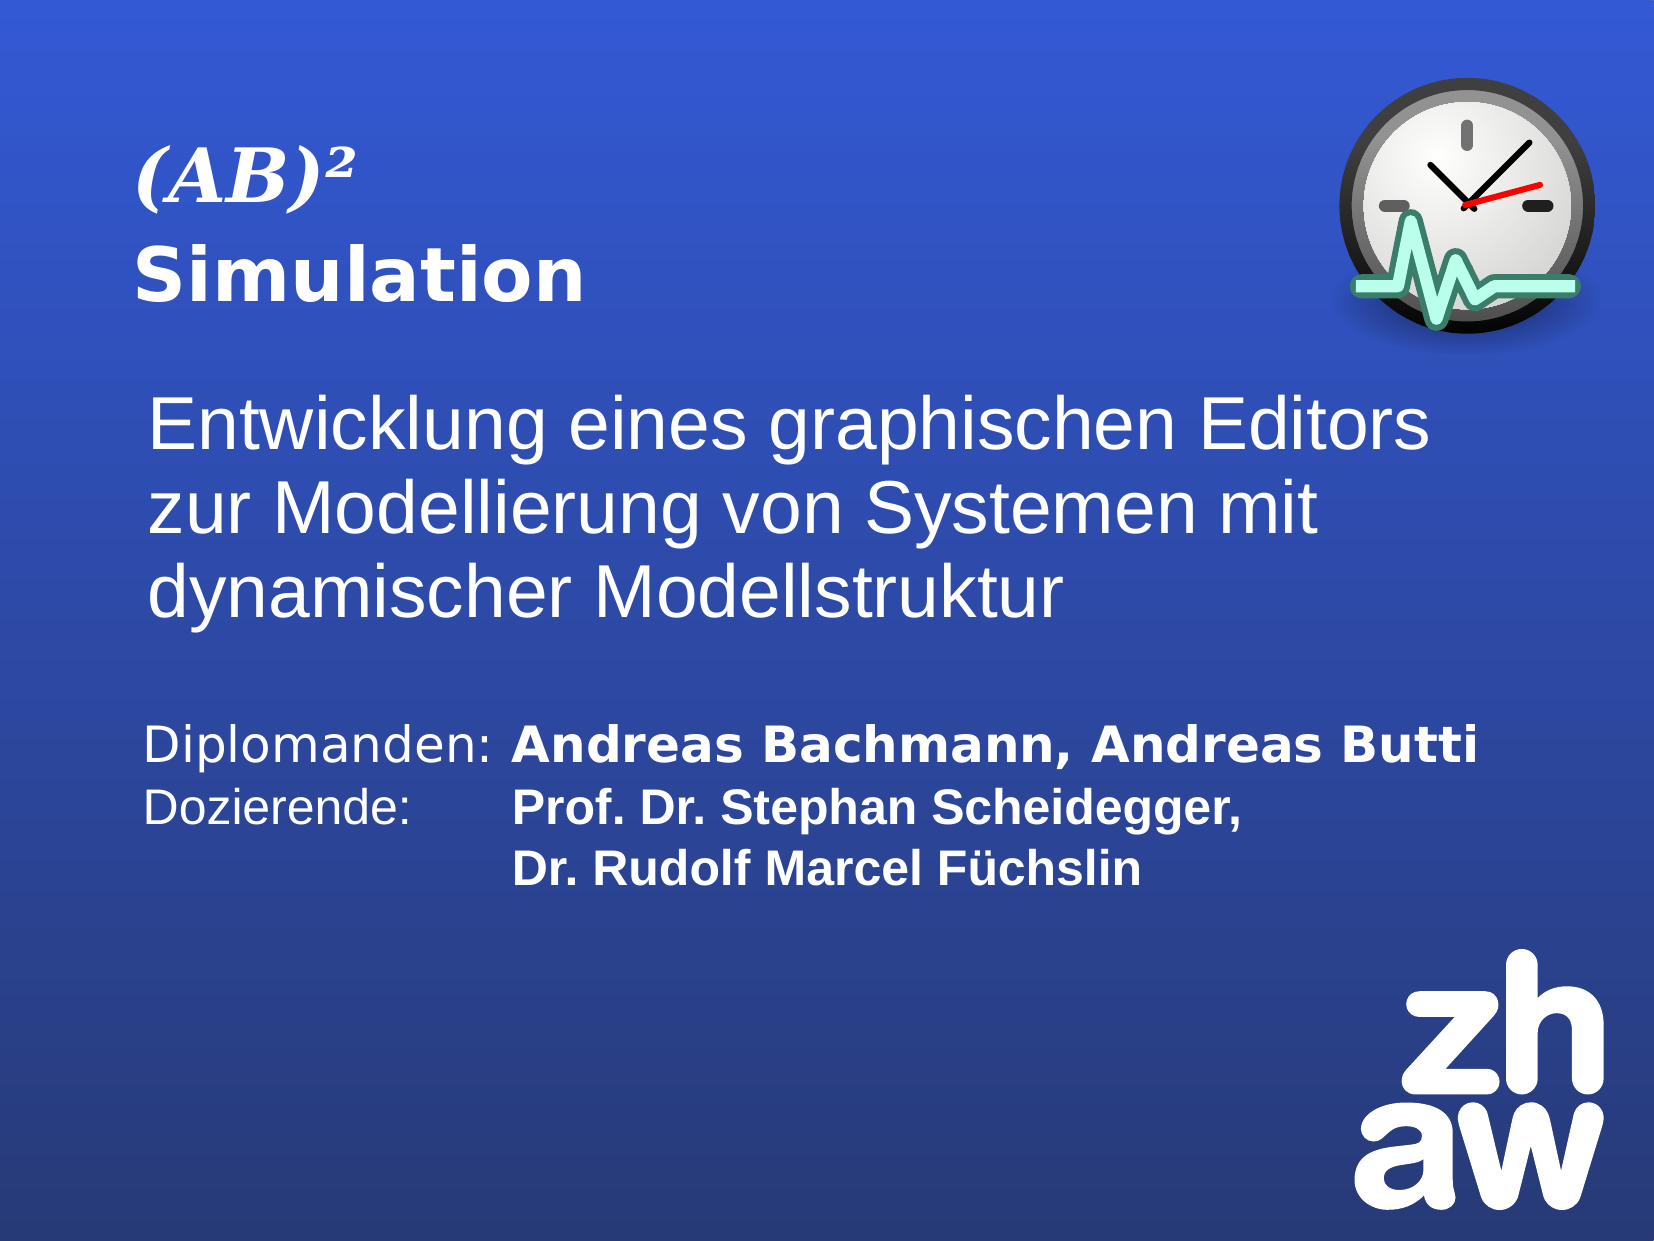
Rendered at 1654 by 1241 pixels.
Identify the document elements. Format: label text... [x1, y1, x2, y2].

text_box Simulation [118, 224, 827, 327]
picture [1353, 1075, 1605, 1211]
text_box Diplomanden: Andreas Bachmann, Andreas Butti Dozierende: Prof. Dr. Stephan Scheidegger, Dr. Rudolf Marcel Füchslin [127, 708, 1605, 1075]
text_box (AB)² [118, 124, 827, 224]
picture [1309, 59, 1614, 365]
text_box [0, 0, 1654, 1241]
text_box Entwicklung eines graphischen Editors zur Modellierung von Systemen mit dynamischer Modellstruktur [132, 373, 1477, 708]
